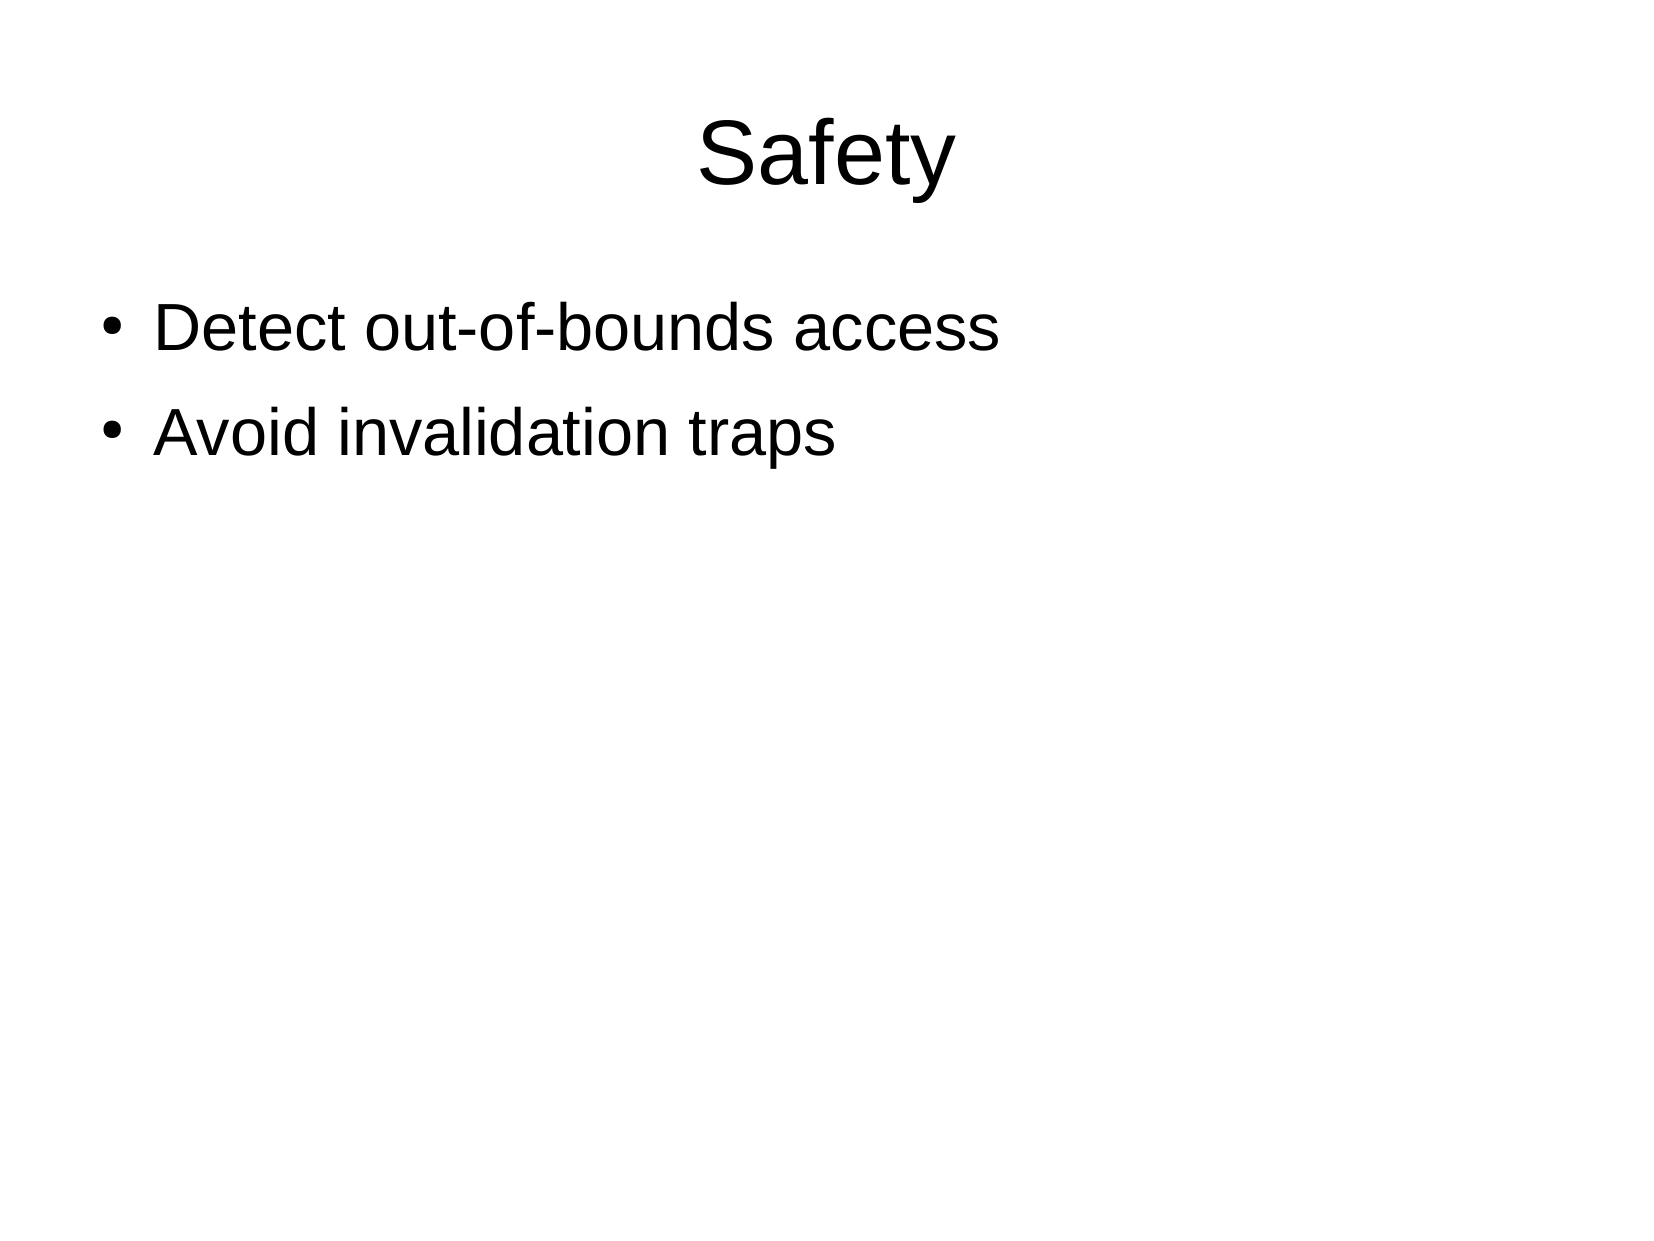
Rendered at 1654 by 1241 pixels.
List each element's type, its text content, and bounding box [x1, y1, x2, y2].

title Safety [82, 49, 1571, 257]
list Detect out-of-bounds access Avoid invalidation traps [82, 290, 1571, 1010]
